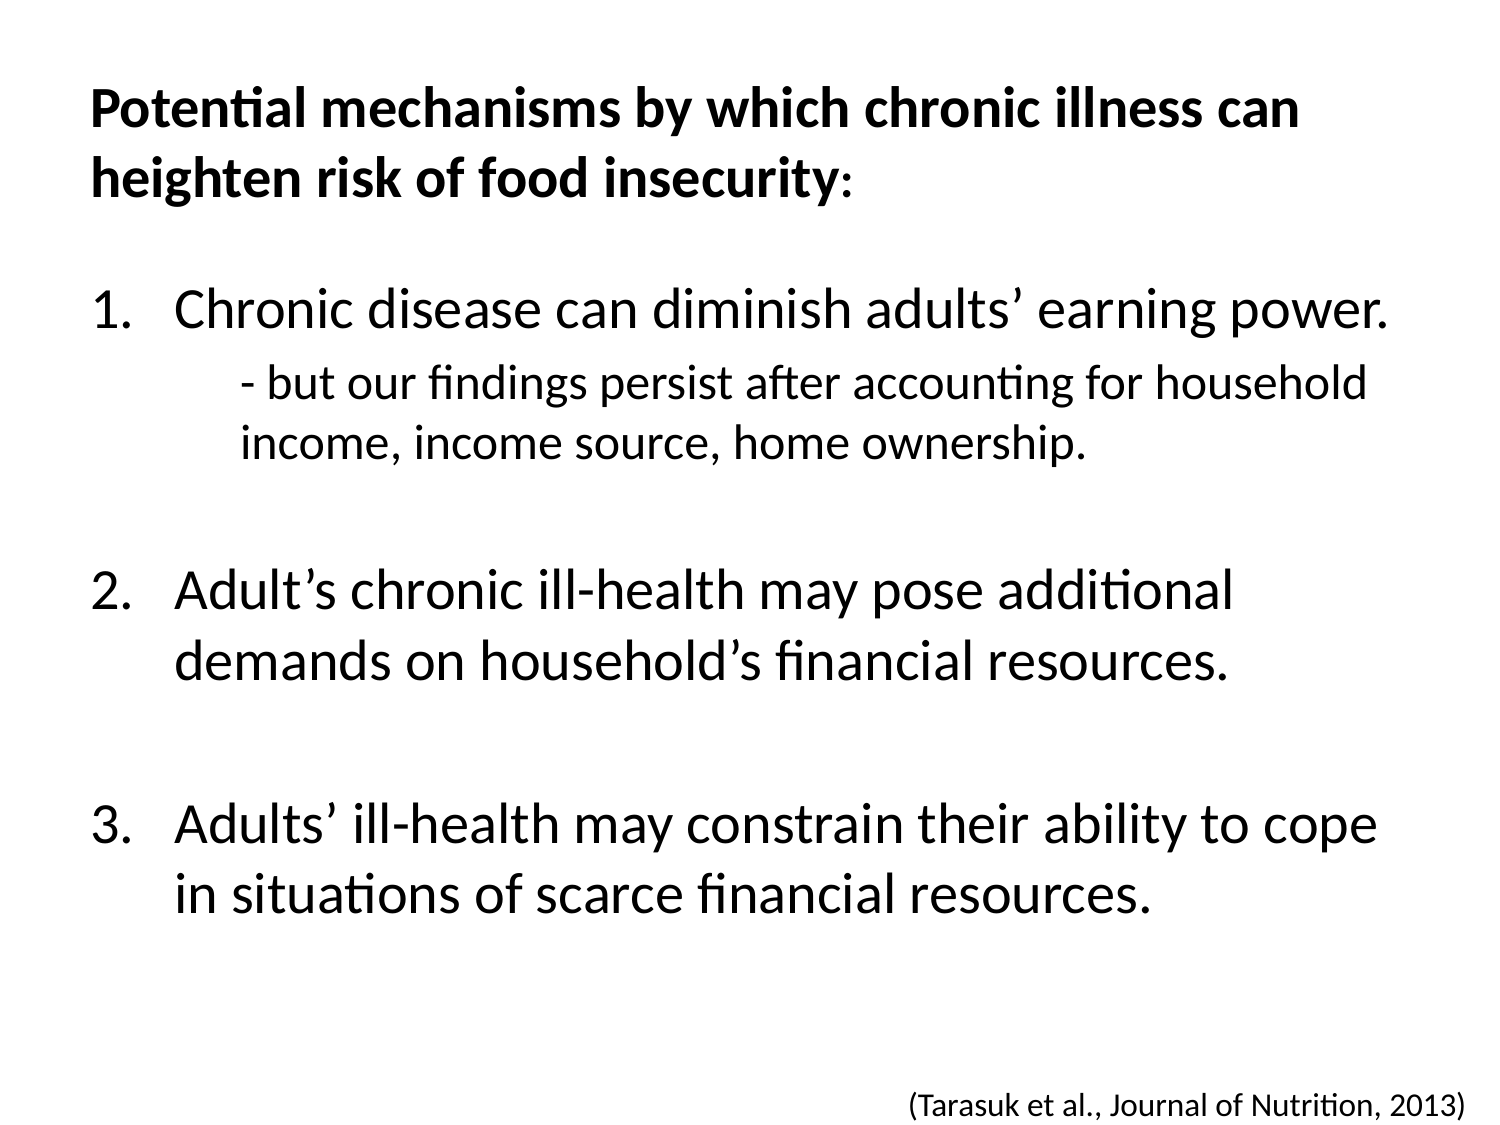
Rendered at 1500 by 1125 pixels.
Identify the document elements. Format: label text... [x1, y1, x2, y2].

text_box (Tarasuk et al., Journal of Nutrition, 2013) [800, 1075, 1500, 1125]
title Potential mechanisms by which chronic illness can heighten risk of food insecurity: [75, 45, 1425, 233]
list Chronic disease can diminish adults’ earning power. - but our findings persist after accounting for household income, income source, home ownership. Adult’s chronic ill-health may pose additional demands on household’s financial resources. Adults’ ill-health may constrain their ability to cope in situations of scarce financial resources. [75, 262, 1425, 1005]
